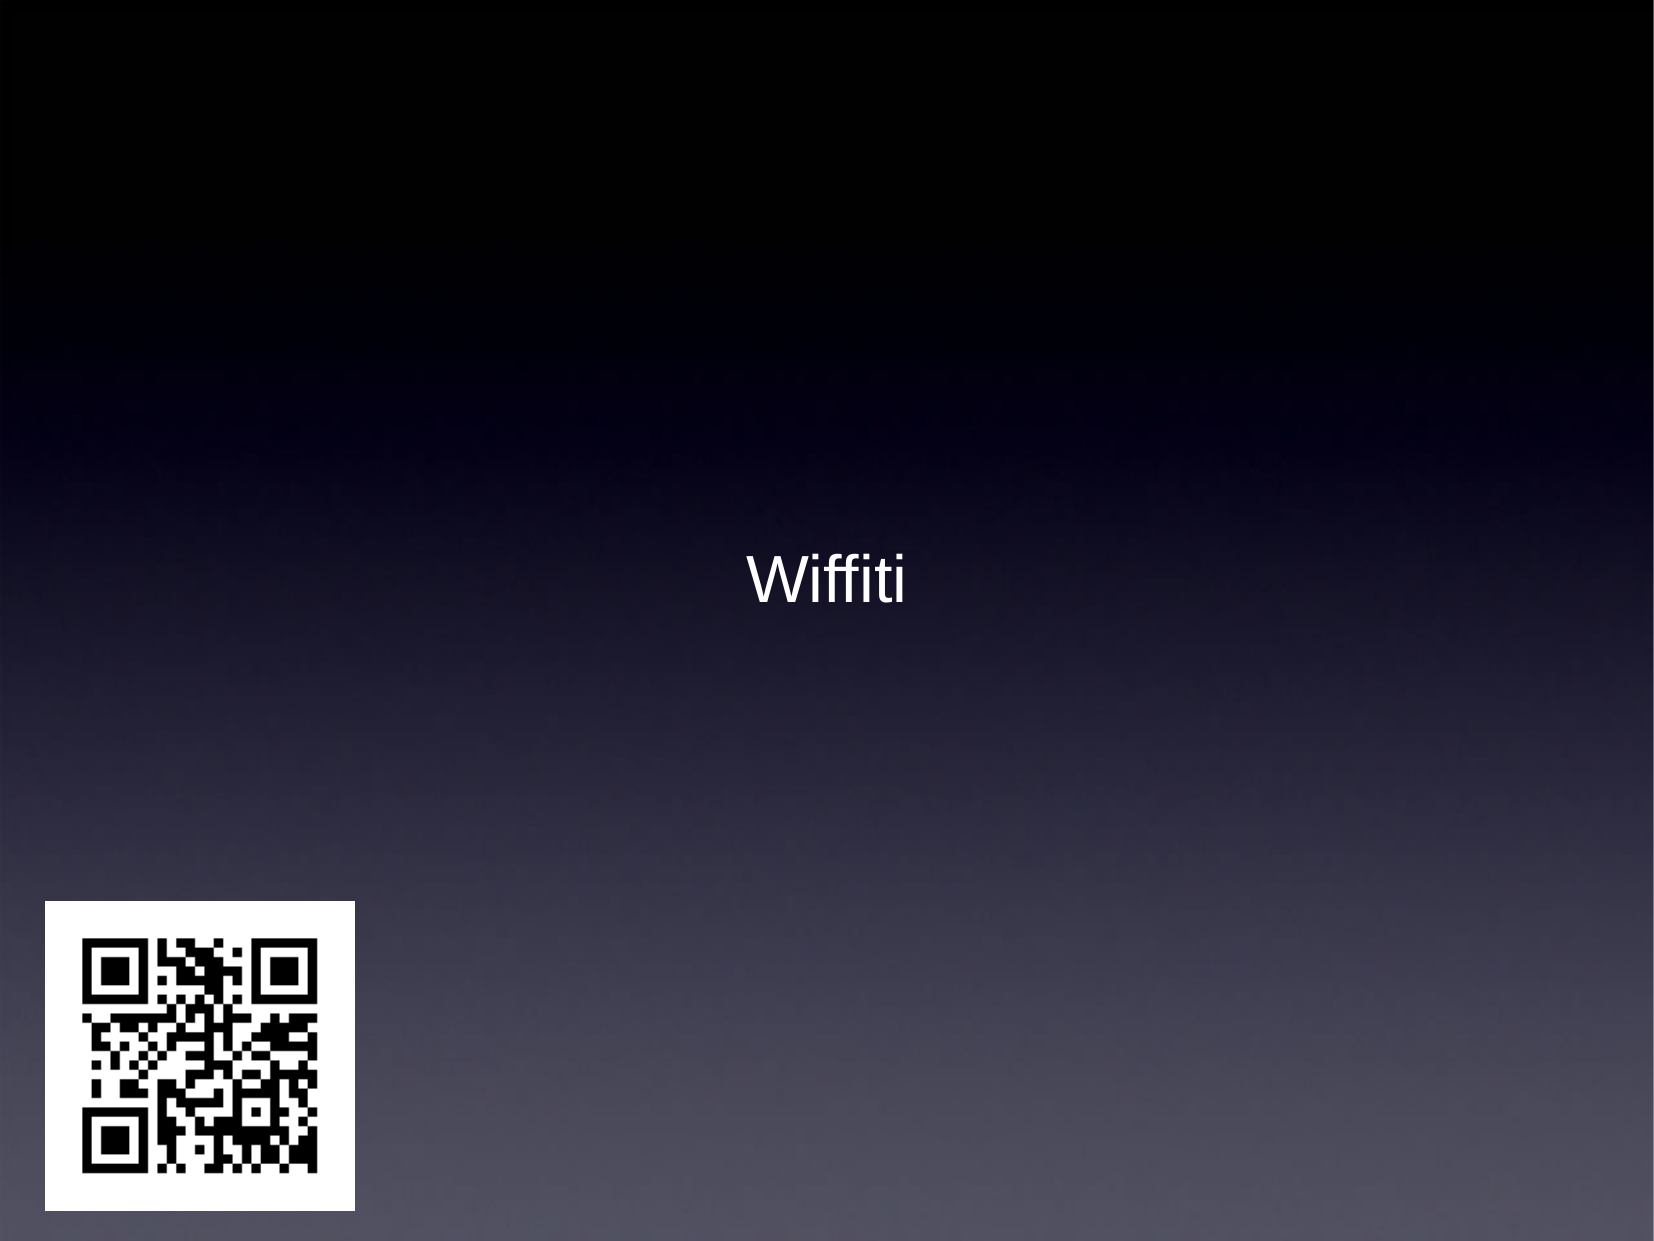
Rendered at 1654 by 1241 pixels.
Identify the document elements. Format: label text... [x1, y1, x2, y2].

subtitle Wiffiti [82, 49, 1571, 1109]
picture [0, 0, 1654, 1241]
